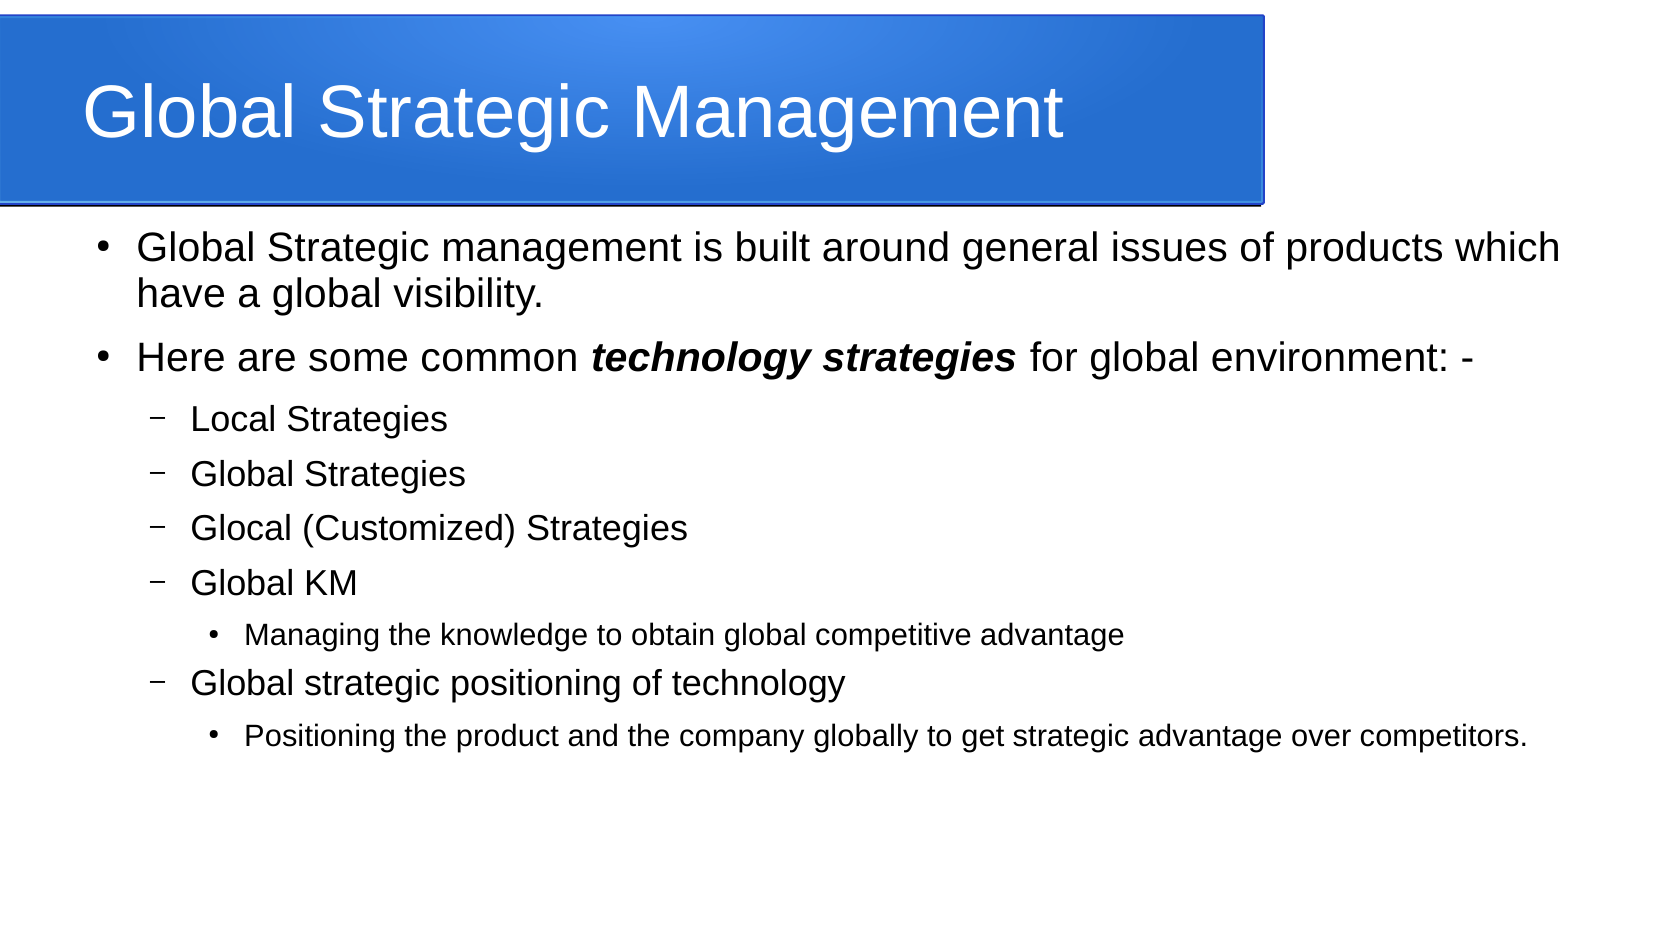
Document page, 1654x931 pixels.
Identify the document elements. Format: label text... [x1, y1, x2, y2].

title Global Strategic Management [82, 35, 1235, 189]
list Global Strategic management is built around general issues of products which have a global visibility. Here are some common technology strategies for global environment: - Local Strategies Global Strategies Glocal (Customized) Strategies Global KM Managing the knowledge to obtain global competitive advantage Global strategic positioning of technology Positioning the product and the company globally to get strategic advantage over competitors. [82, 224, 1571, 764]
